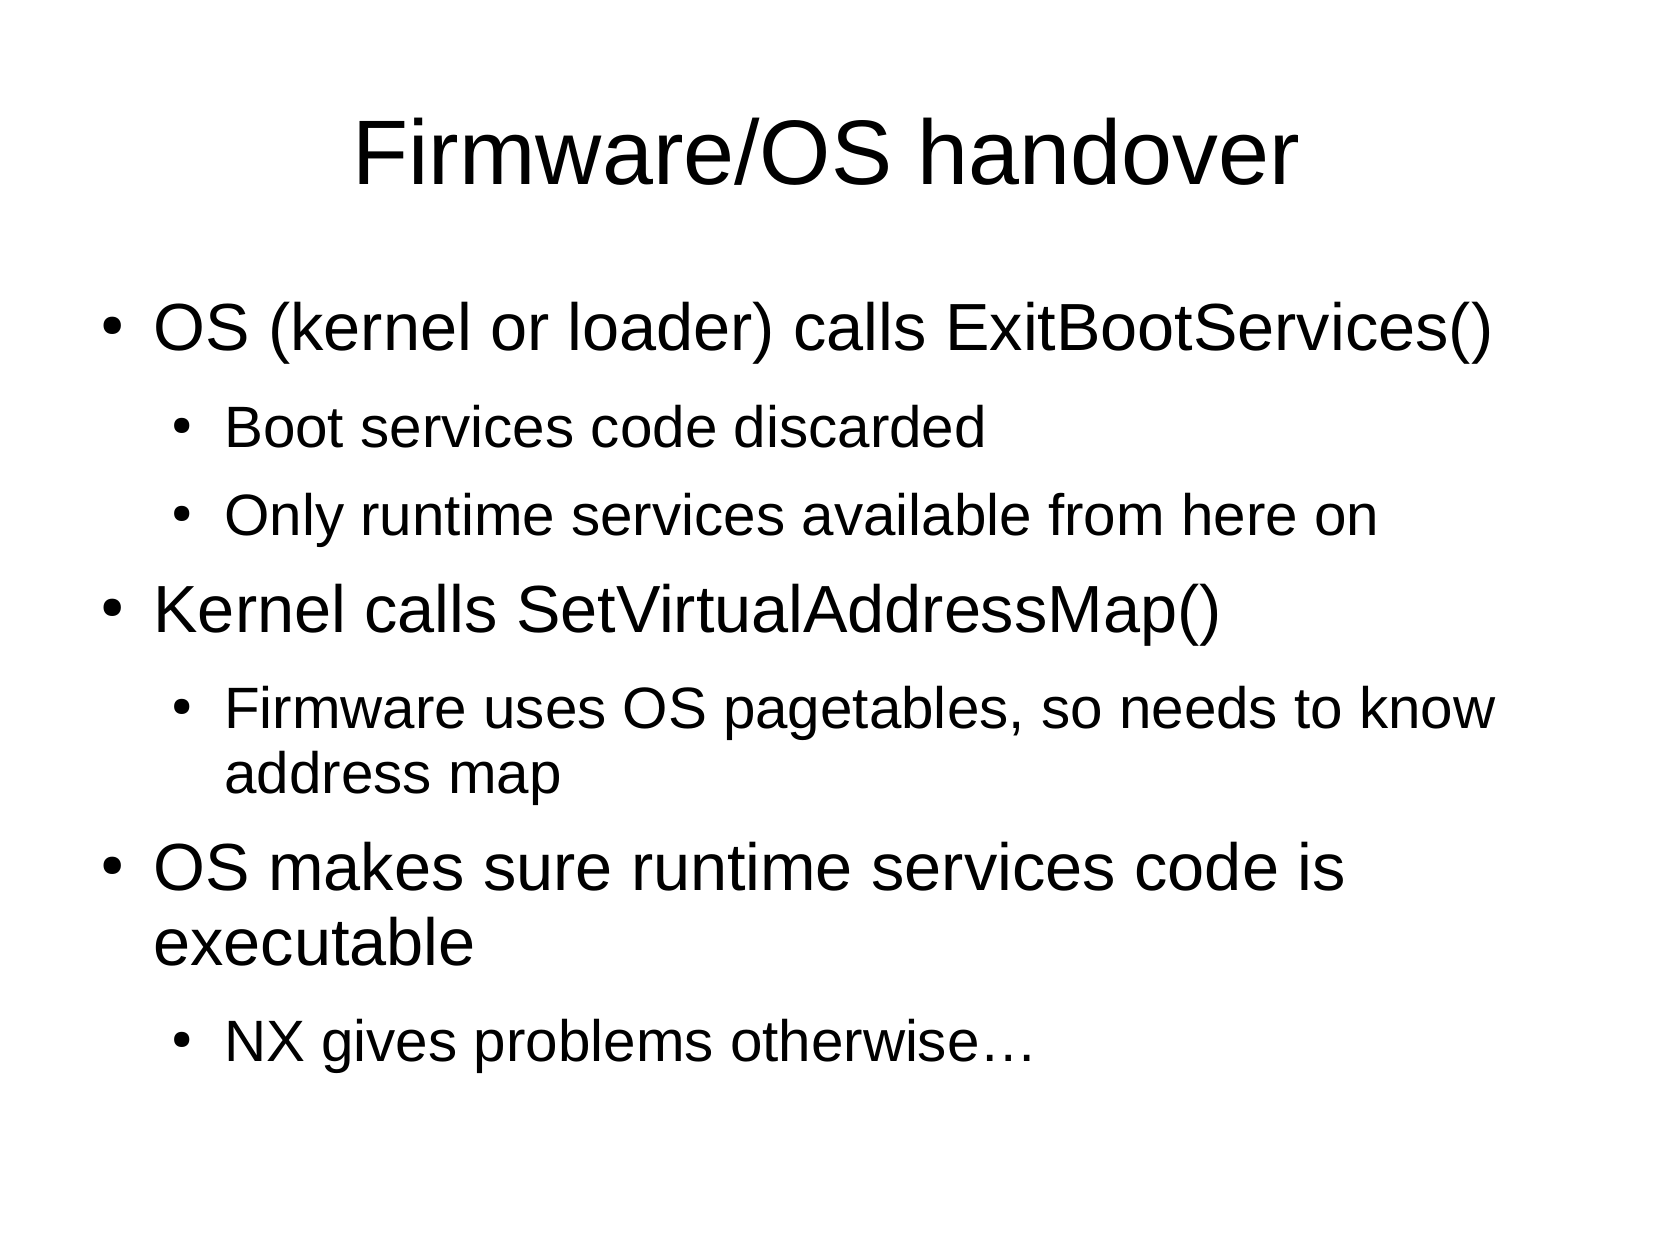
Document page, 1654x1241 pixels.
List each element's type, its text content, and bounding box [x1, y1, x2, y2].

title Firmware/OS handover [82, 49, 1571, 257]
list OS (kernel or loader) calls ExitBootServices() Boot services code discarded Only runtime services available from here on Kernel calls SetVirtualAddressMap() Firmware uses OS pagetables, so needs to know address map OS makes sure runtime services code is executable NX gives problems otherwise… [82, 290, 1571, 1109]
